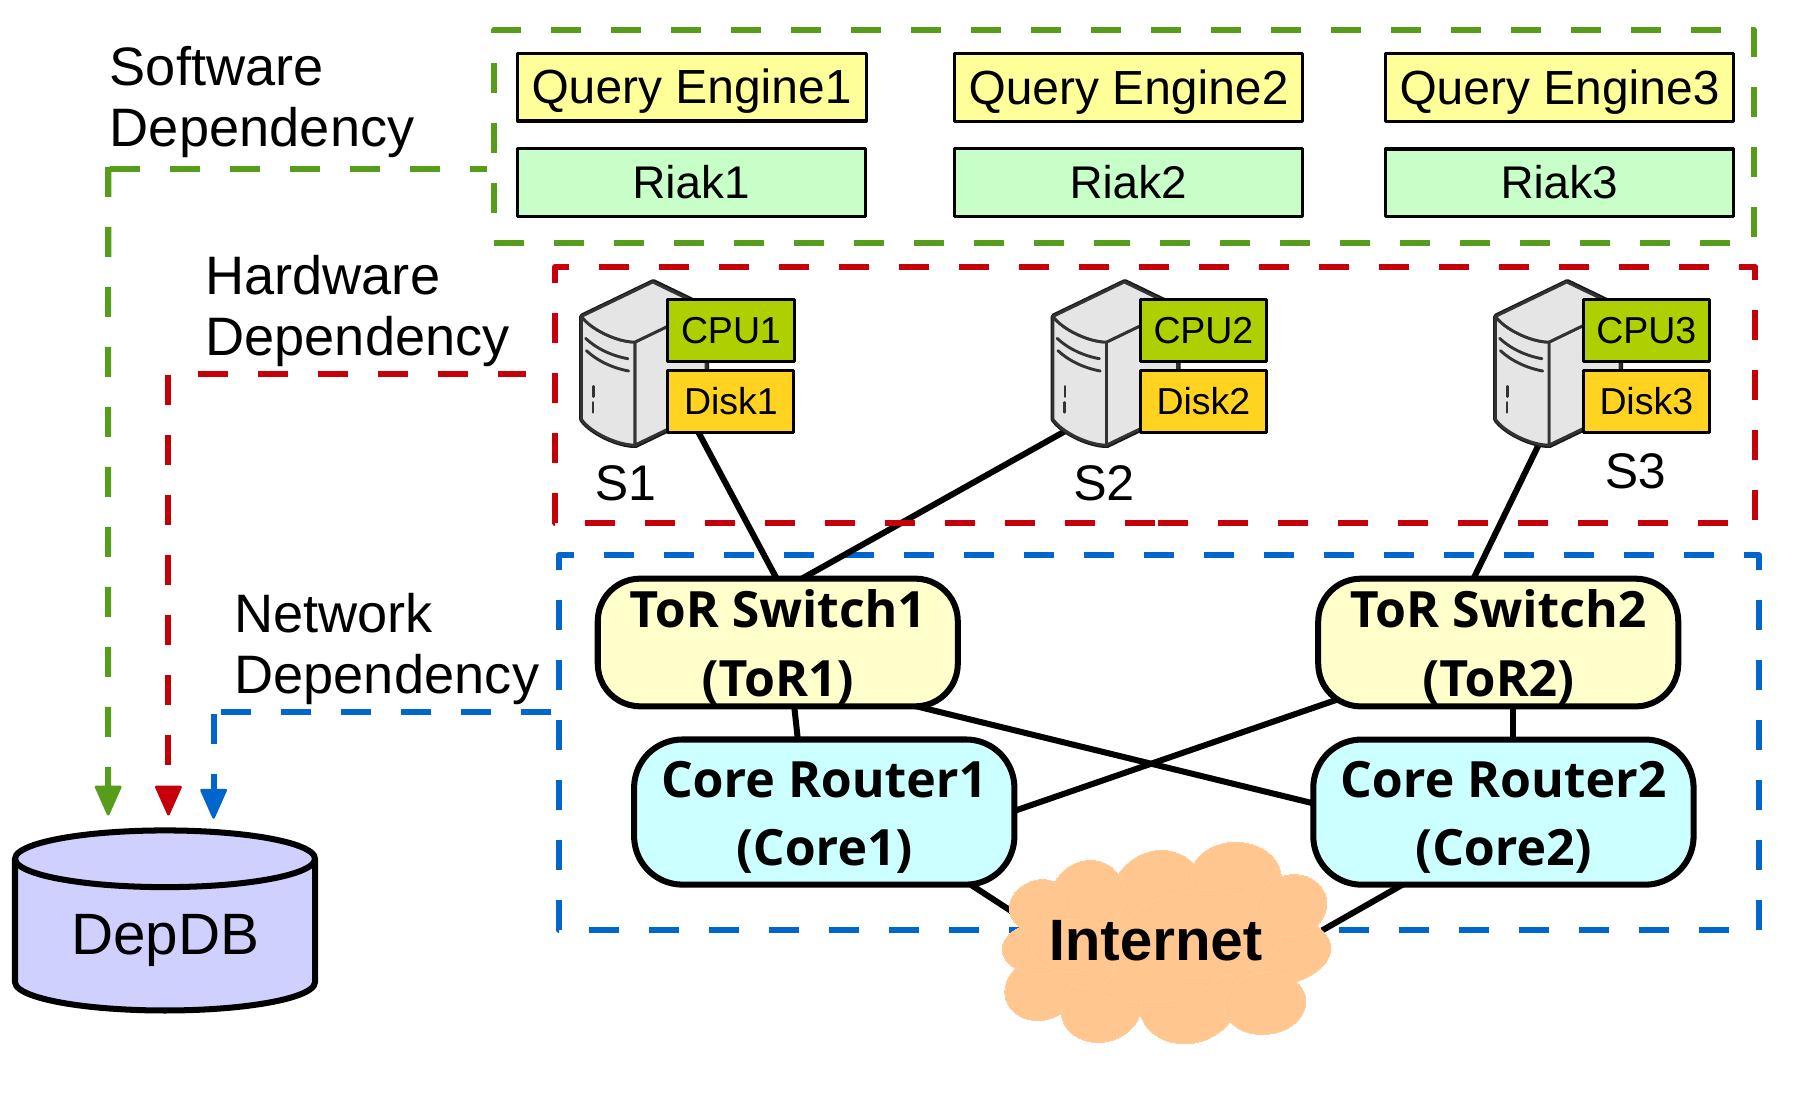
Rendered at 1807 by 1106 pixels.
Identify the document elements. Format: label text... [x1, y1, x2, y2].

text_box Riak3 [1385, 148, 1734, 217]
picture [1492, 279, 1624, 448]
text_box Core Router1 (Core1) [634, 739, 1015, 885]
text_box CPU1 [667, 299, 795, 362]
text_box ToR Switch1 (ToR1) [597, 578, 958, 707]
text_box Disk3 [1583, 370, 1710, 433]
text_box Internet [1034, 899, 1278, 980]
text_box Core Router2 (Core2) [1313, 739, 1694, 885]
text_box Query Engine3 [1385, 53, 1734, 122]
text_box S2 [1046, 447, 1161, 519]
text_box Riak1 [517, 148, 866, 217]
text_box ToR Switch2 (ToR2) [1318, 578, 1679, 707]
text_box DepDB [15, 830, 316, 1011]
text_box Query Engine1 [517, 53, 867, 122]
text_box S3 [1578, 435, 1693, 507]
text_box Riak2 [954, 148, 1303, 217]
text_box CPU2 [1140, 299, 1267, 362]
picture [578, 279, 710, 448]
text_box S1 [568, 447, 683, 519]
text_box Software Dependency [94, 29, 690, 166]
text_box Query Engine2 [954, 53, 1303, 122]
text_box Hardware Dependency [190, 238, 525, 375]
text_box [1002, 842, 1331, 1044]
text_box Disk2 [1140, 370, 1267, 433]
text_box Network Dependency [219, 576, 569, 713]
picture [1050, 279, 1181, 448]
text_box Disk1 [667, 370, 794, 433]
text_box CPU3 [1583, 299, 1710, 362]
